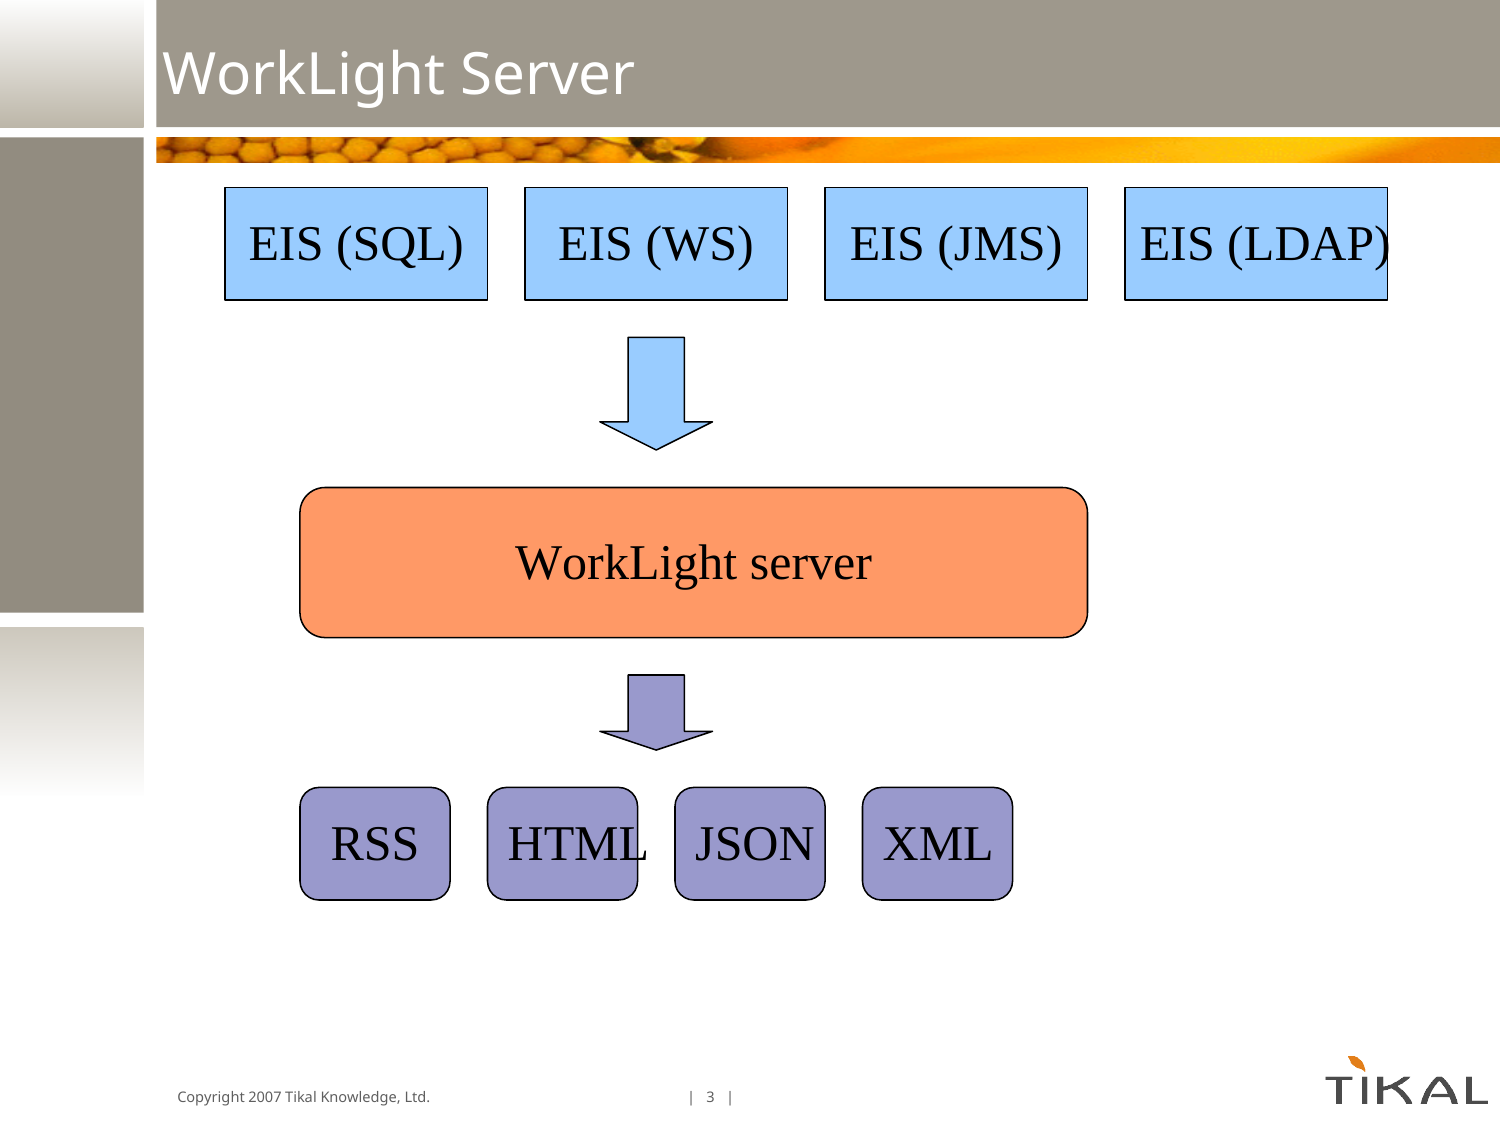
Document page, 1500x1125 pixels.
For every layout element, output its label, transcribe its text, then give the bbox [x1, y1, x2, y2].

picture [1312, 1034, 1500, 1125]
picture [156, 137, 1500, 163]
text_box [599, 675, 713, 751]
text_box EIS (SQL)‏ [224, 187, 488, 300]
text_box WorkLight server [299, 487, 1088, 638]
text_box XML [862, 787, 1013, 901]
text_box EIS (JMS)‏ [824, 187, 1088, 300]
text_box EIS (LDAP)‏ [1124, 187, 1388, 300]
text_box WorkLight Server [162, 24, 1450, 125]
text_box [599, 337, 713, 451]
text_box EIS (WS)‏ [524, 187, 788, 300]
text_box HTML [487, 787, 638, 901]
text_box JSON [675, 787, 826, 901]
text_box RSS [300, 787, 451, 901]
